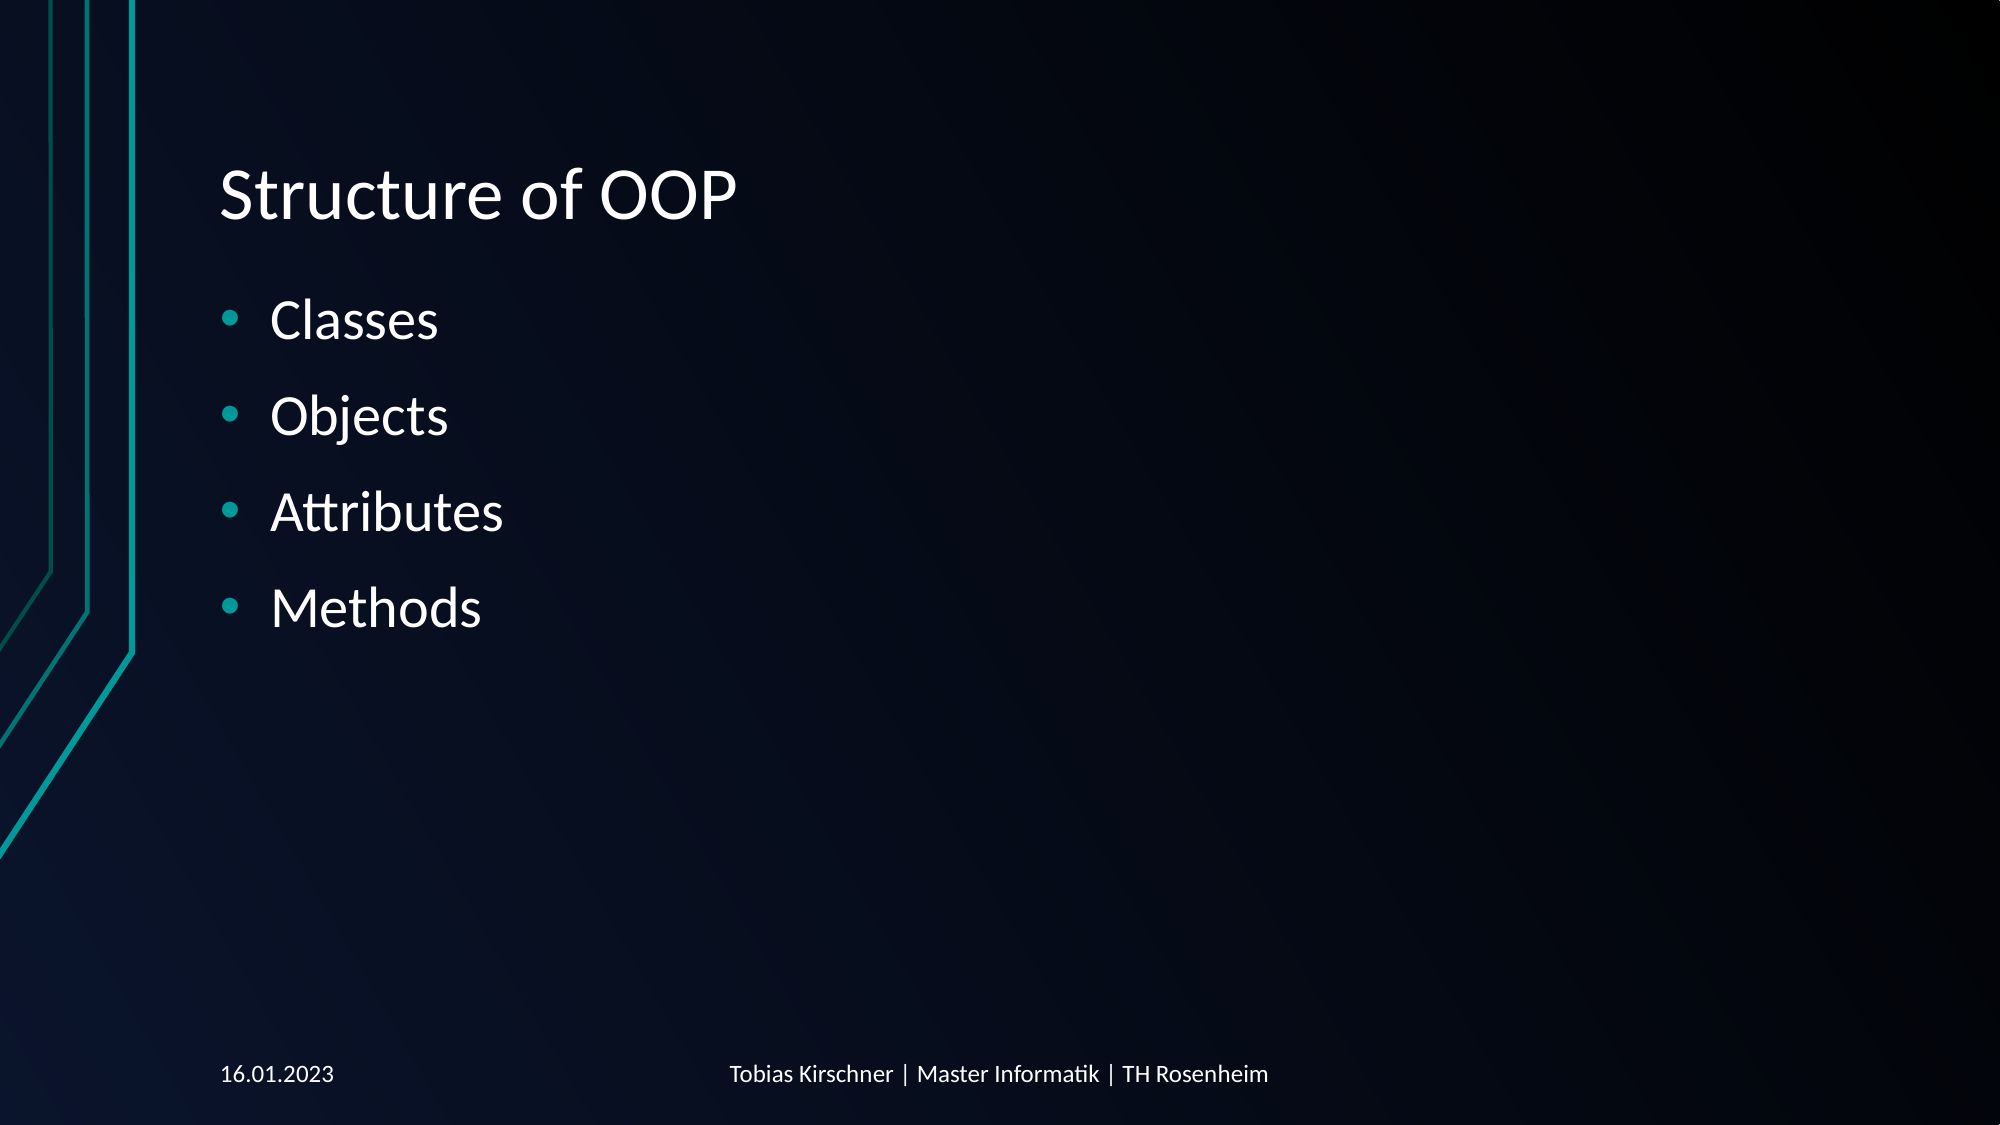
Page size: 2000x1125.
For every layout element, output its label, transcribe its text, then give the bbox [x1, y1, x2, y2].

text_box 16.01.2023 [199, 1042, 566, 1103]
list Classes Objects Attributes Methods [199, 279, 1900, 1012]
title Structure of OOP [199, 45, 1900, 246]
text_box Tobias Kirschner | Master Informatik | TH Rosenheim [566, 1042, 1433, 1103]
